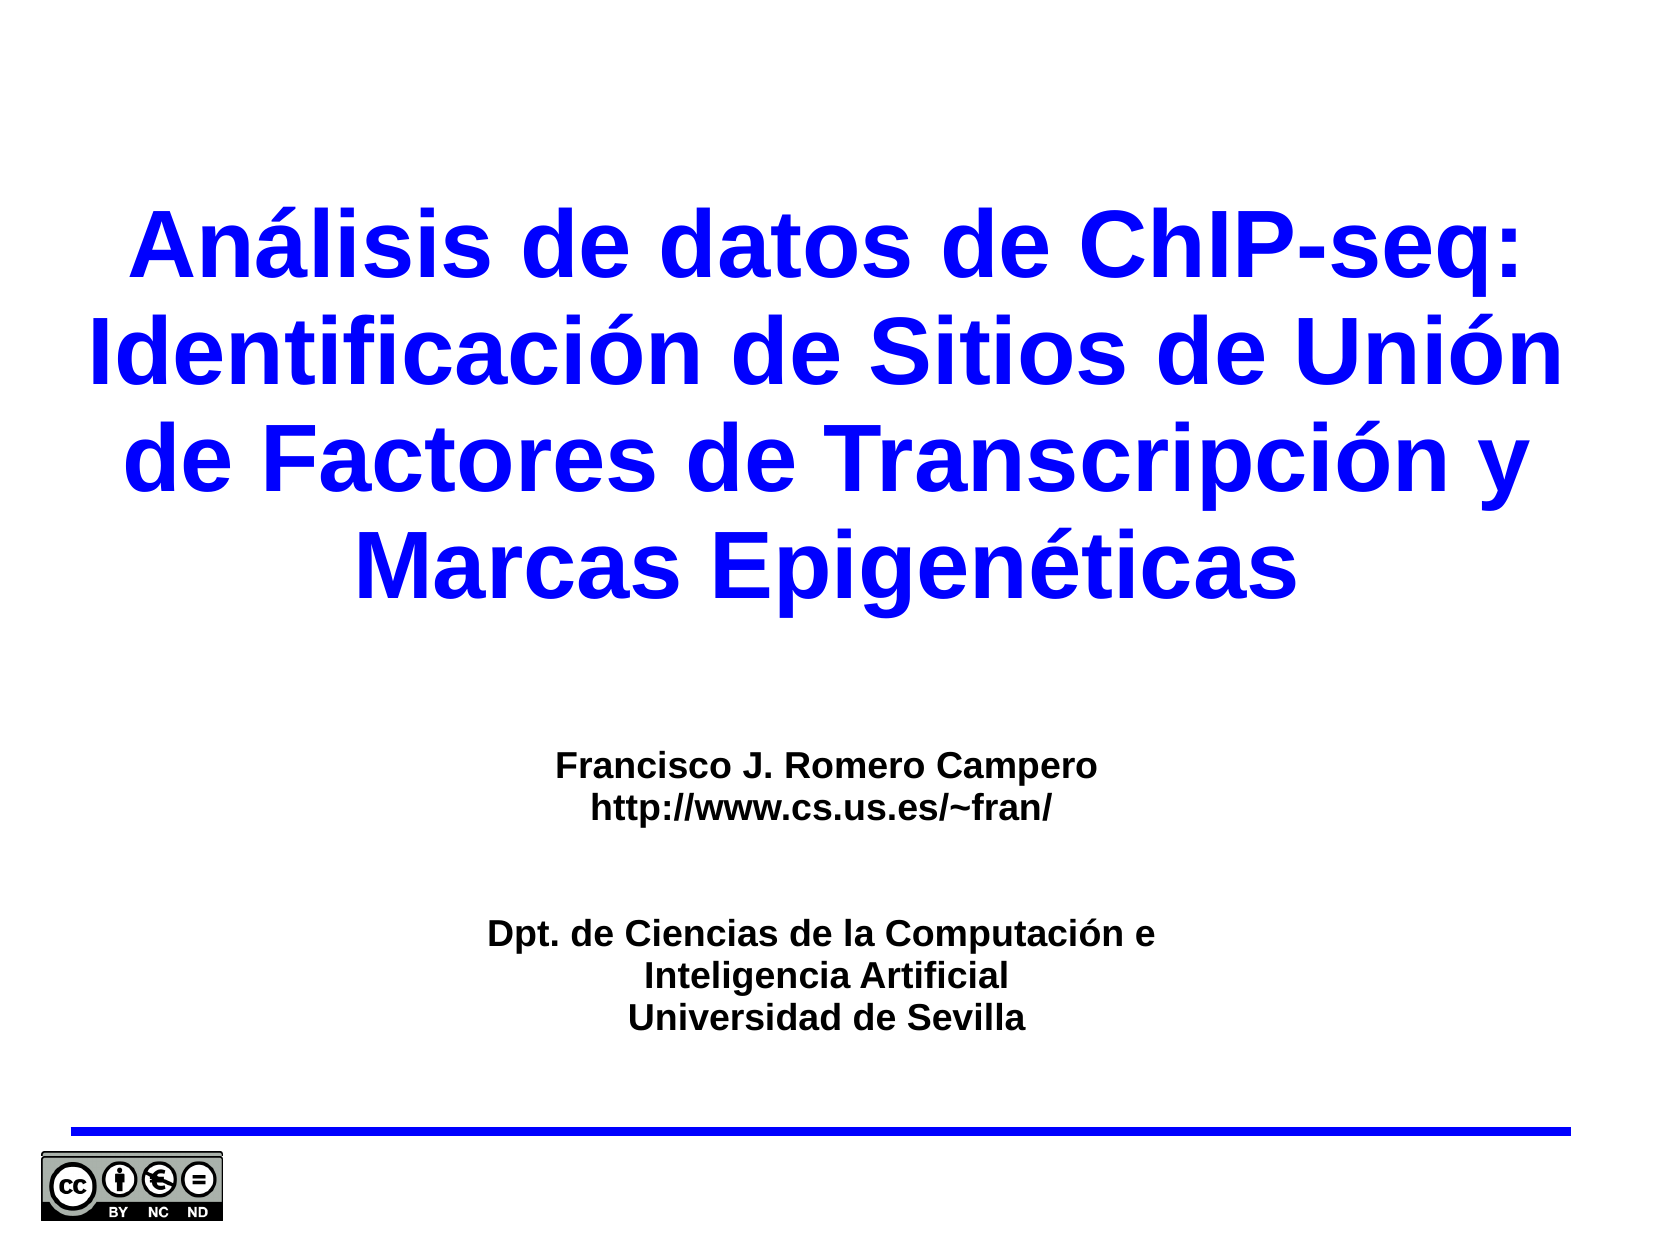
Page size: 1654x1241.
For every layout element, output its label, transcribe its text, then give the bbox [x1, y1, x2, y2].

text_box Análisis de datos de ChIP-seq: Identificación de Sitios de Unión de Factores de Transcripción y Marcas Epigenéticas Francisco J. Romero Campero http://www.cs.us.es/~fran/ Dpt. de Ciencias de la Computación e Inteligencia Artificial Universidad de Sevilla [82, 72, 1571, 1092]
picture [41, 1151, 223, 1221]
